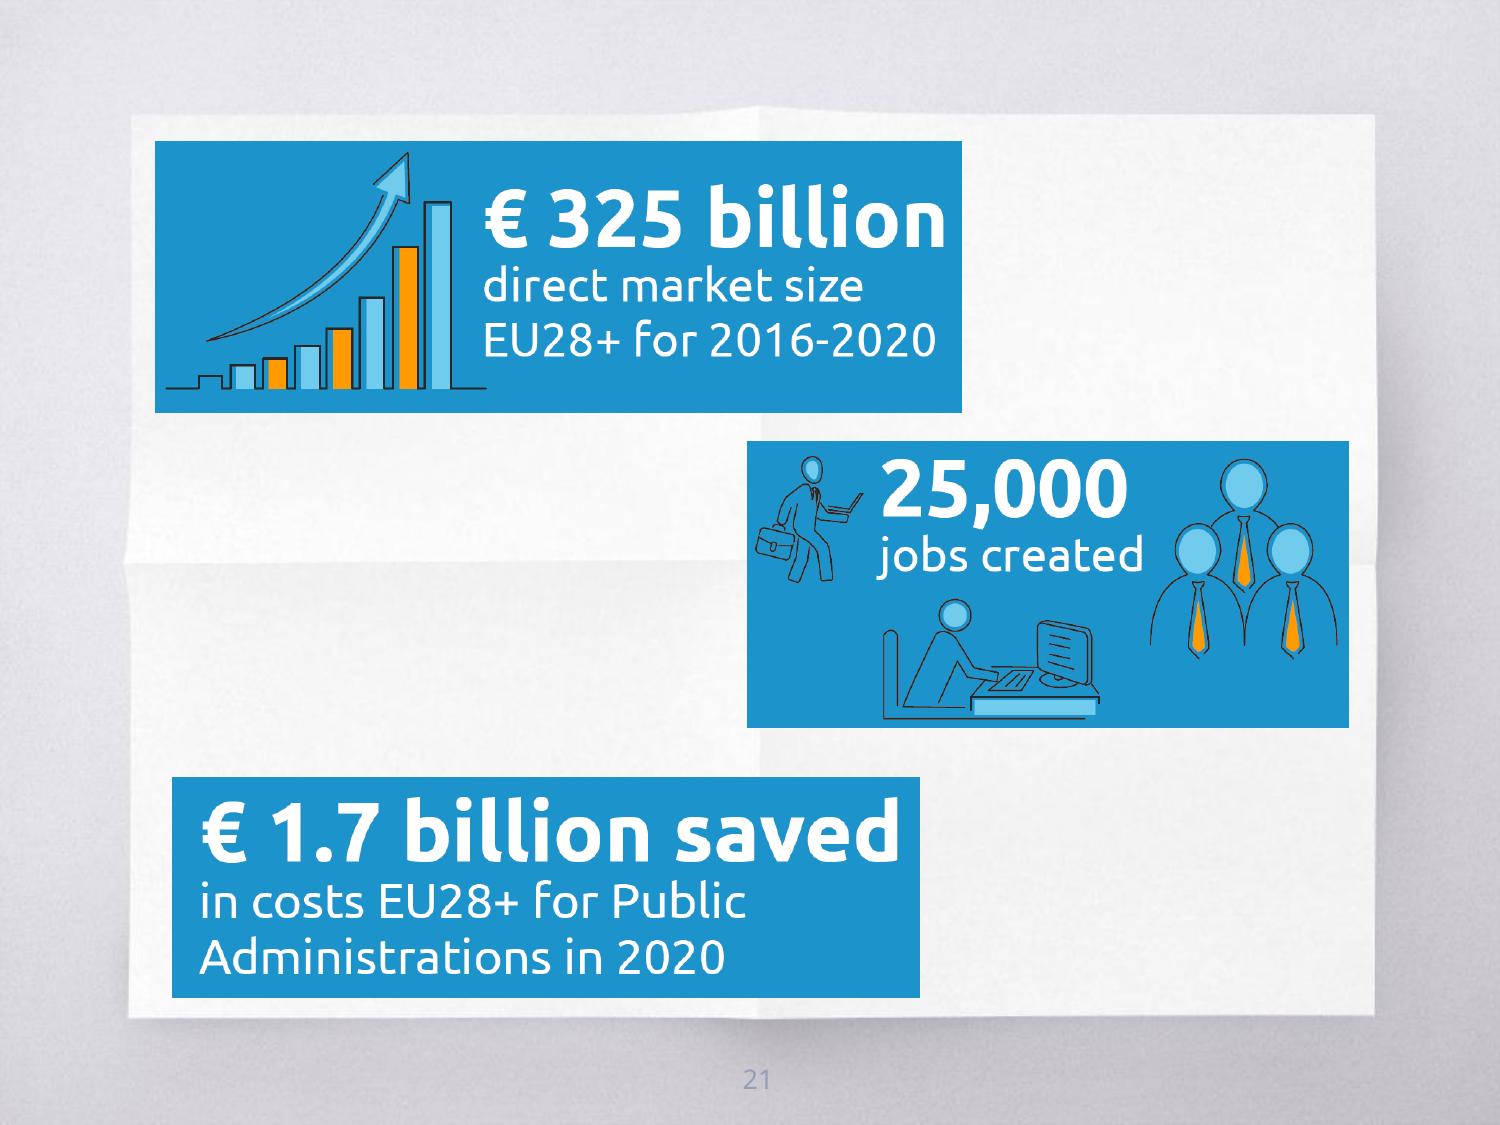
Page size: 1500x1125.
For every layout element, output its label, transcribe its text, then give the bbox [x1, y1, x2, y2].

slide_number <number> [713, 1047, 804, 1113]
picture [0, 0, 1500, 1125]
